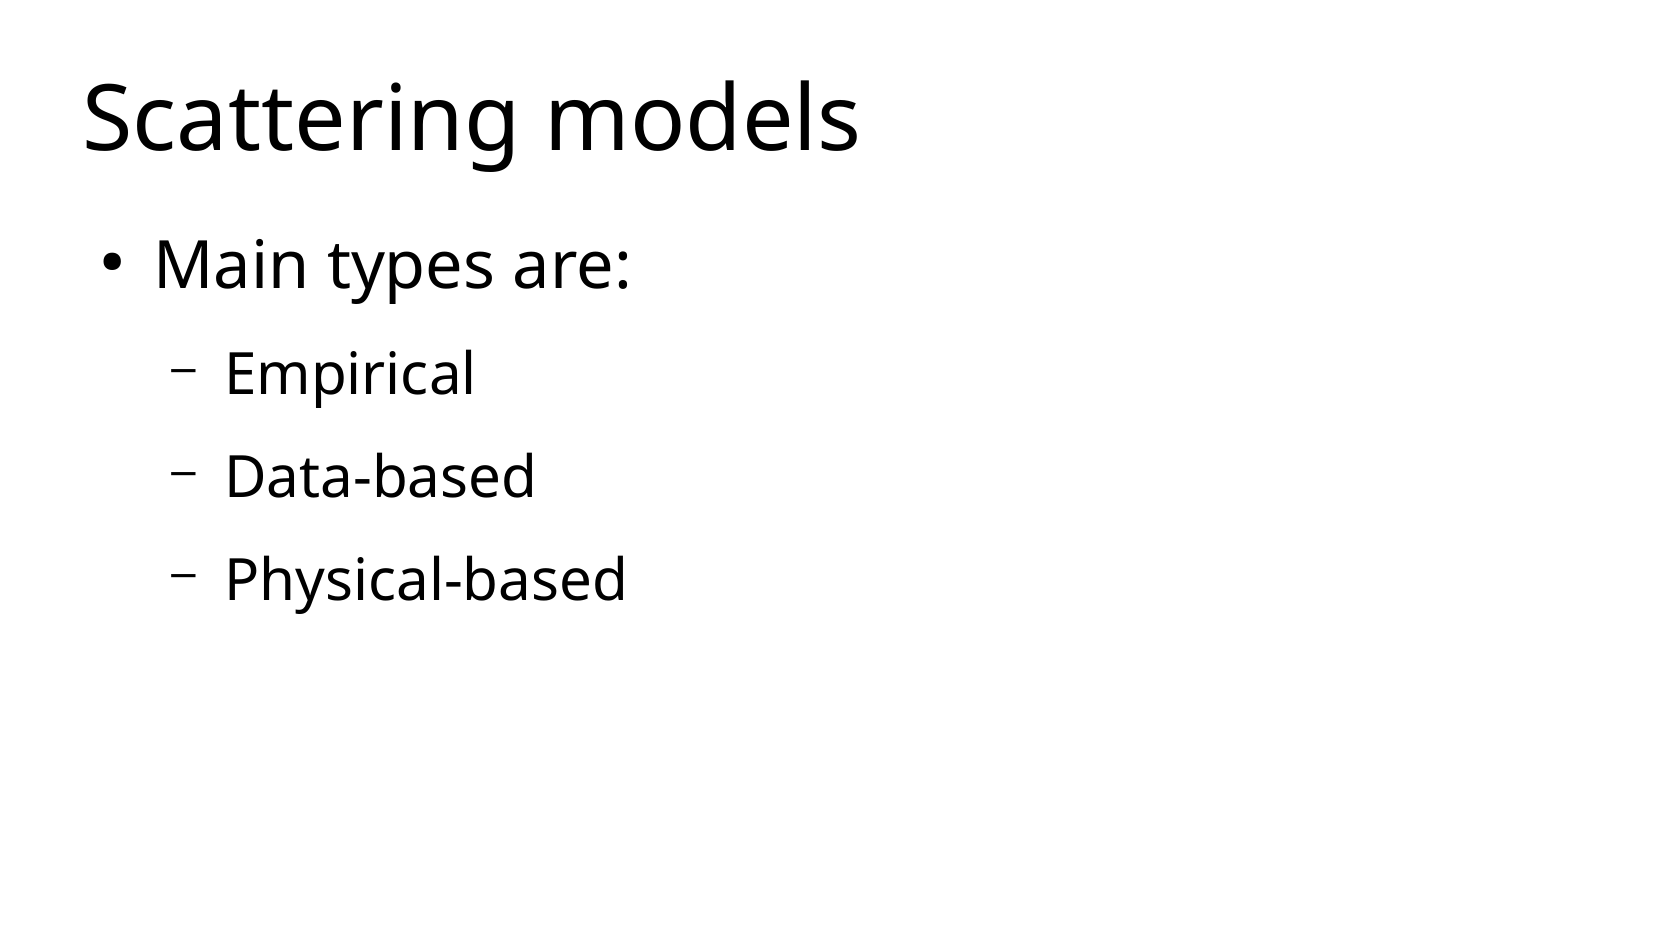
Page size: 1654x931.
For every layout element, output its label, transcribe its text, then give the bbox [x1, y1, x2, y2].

title Scattering models [82, 37, 1571, 193]
list Main types are: Empirical Data-based Physical-based [82, 217, 1571, 758]
